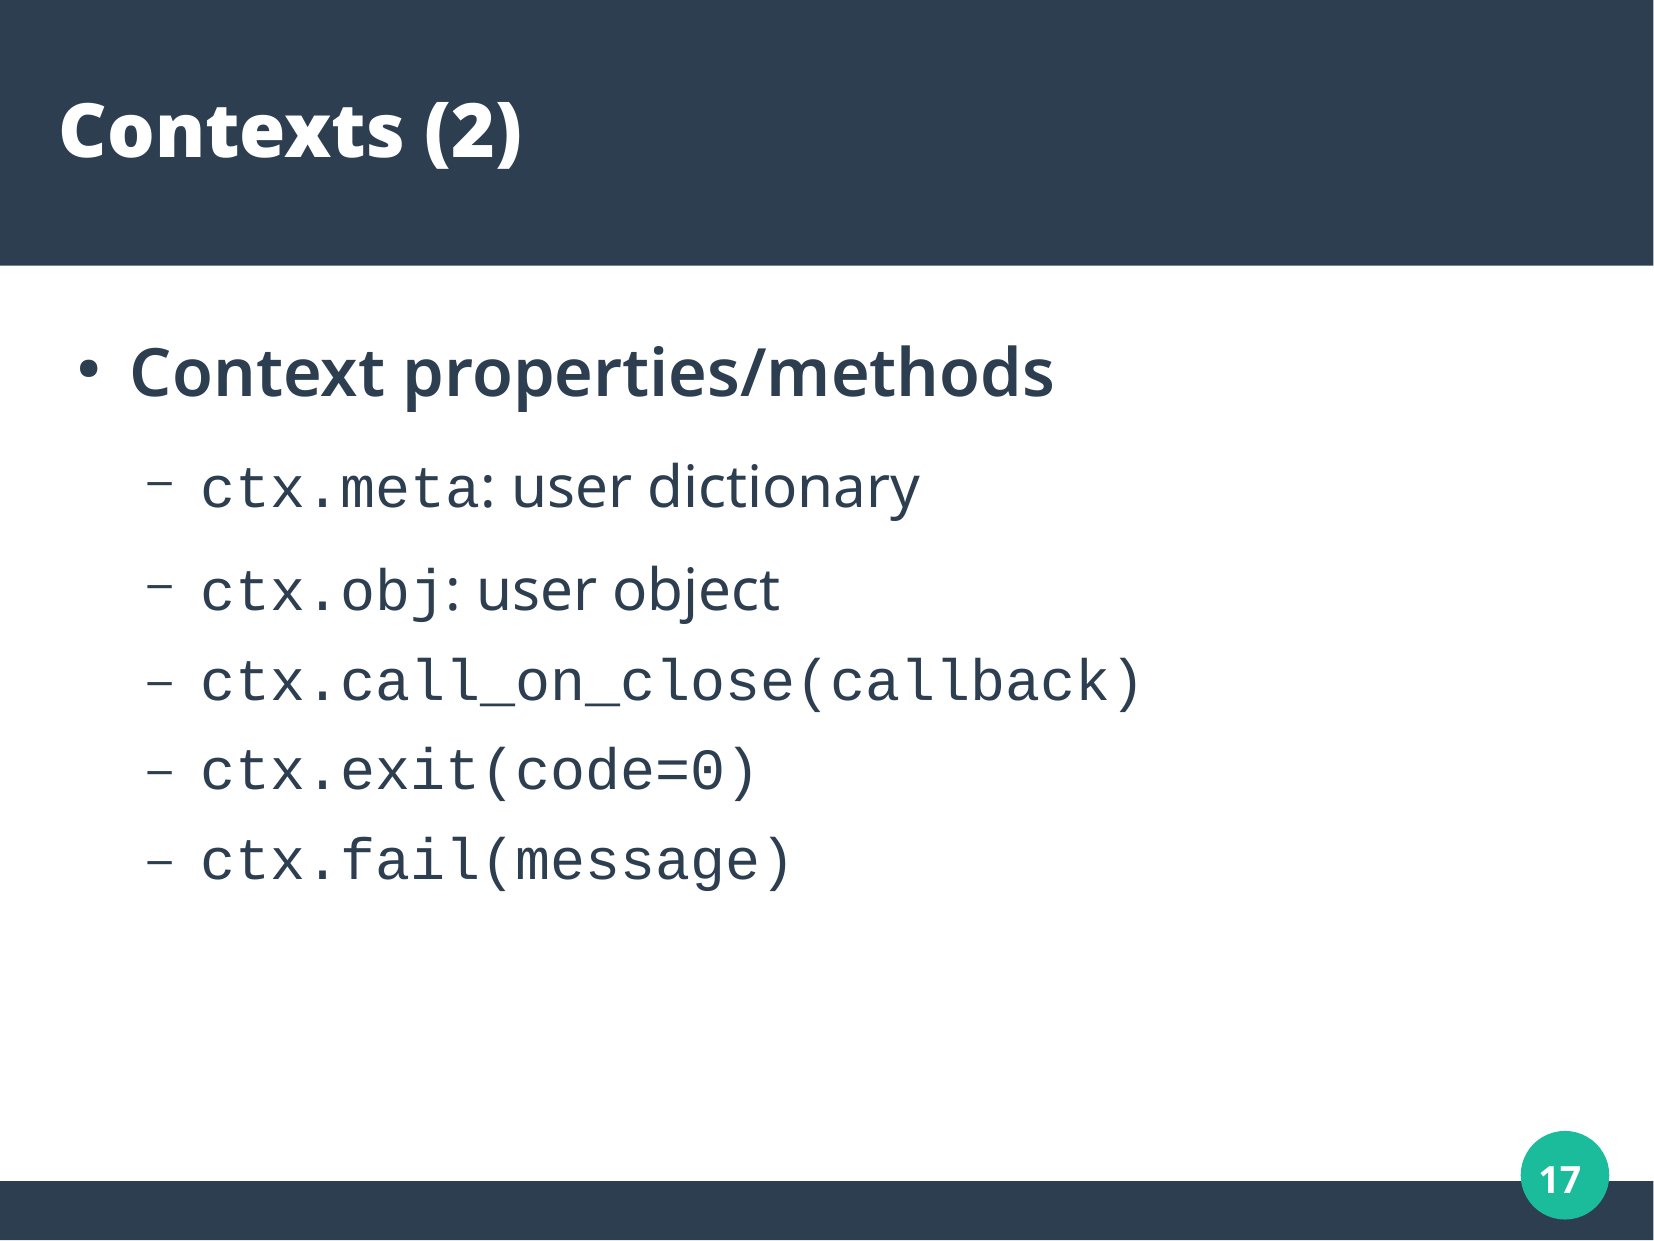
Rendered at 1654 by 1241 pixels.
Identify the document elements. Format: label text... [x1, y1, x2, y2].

list Context properties/methods ctx.meta: user dictionary ctx.obj: user object ctx.call_on_close(callback) ctx.exit(code=0) ctx.fail(message) [59, 324, 1595, 1152]
text_box <number> [1523, 1146, 1654, 1205]
title Contexts (2) [59, 49, 1595, 207]
